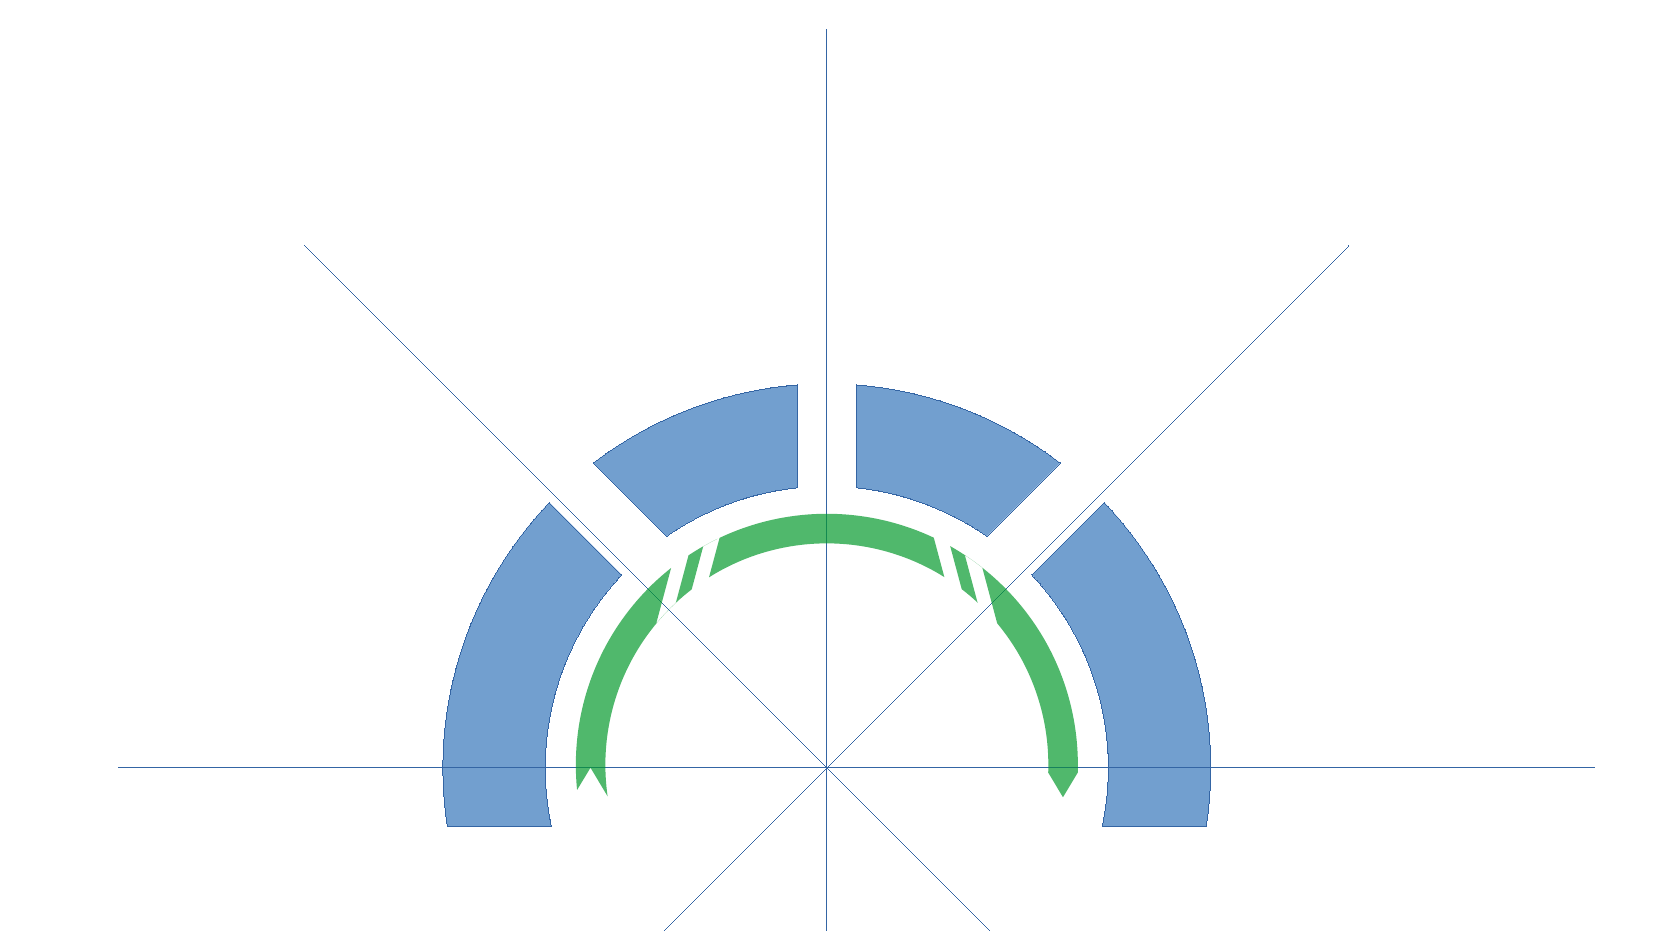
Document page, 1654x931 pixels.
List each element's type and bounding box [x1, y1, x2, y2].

text_box [442, 768, 552, 827]
text_box [950, 546, 1078, 798]
text_box [593, 384, 798, 537]
text_box [442, 502, 622, 767]
text_box [575, 513, 945, 797]
text_box [1102, 768, 1211, 827]
text_box [856, 384, 1061, 537]
text_box [1031, 502, 1211, 767]
